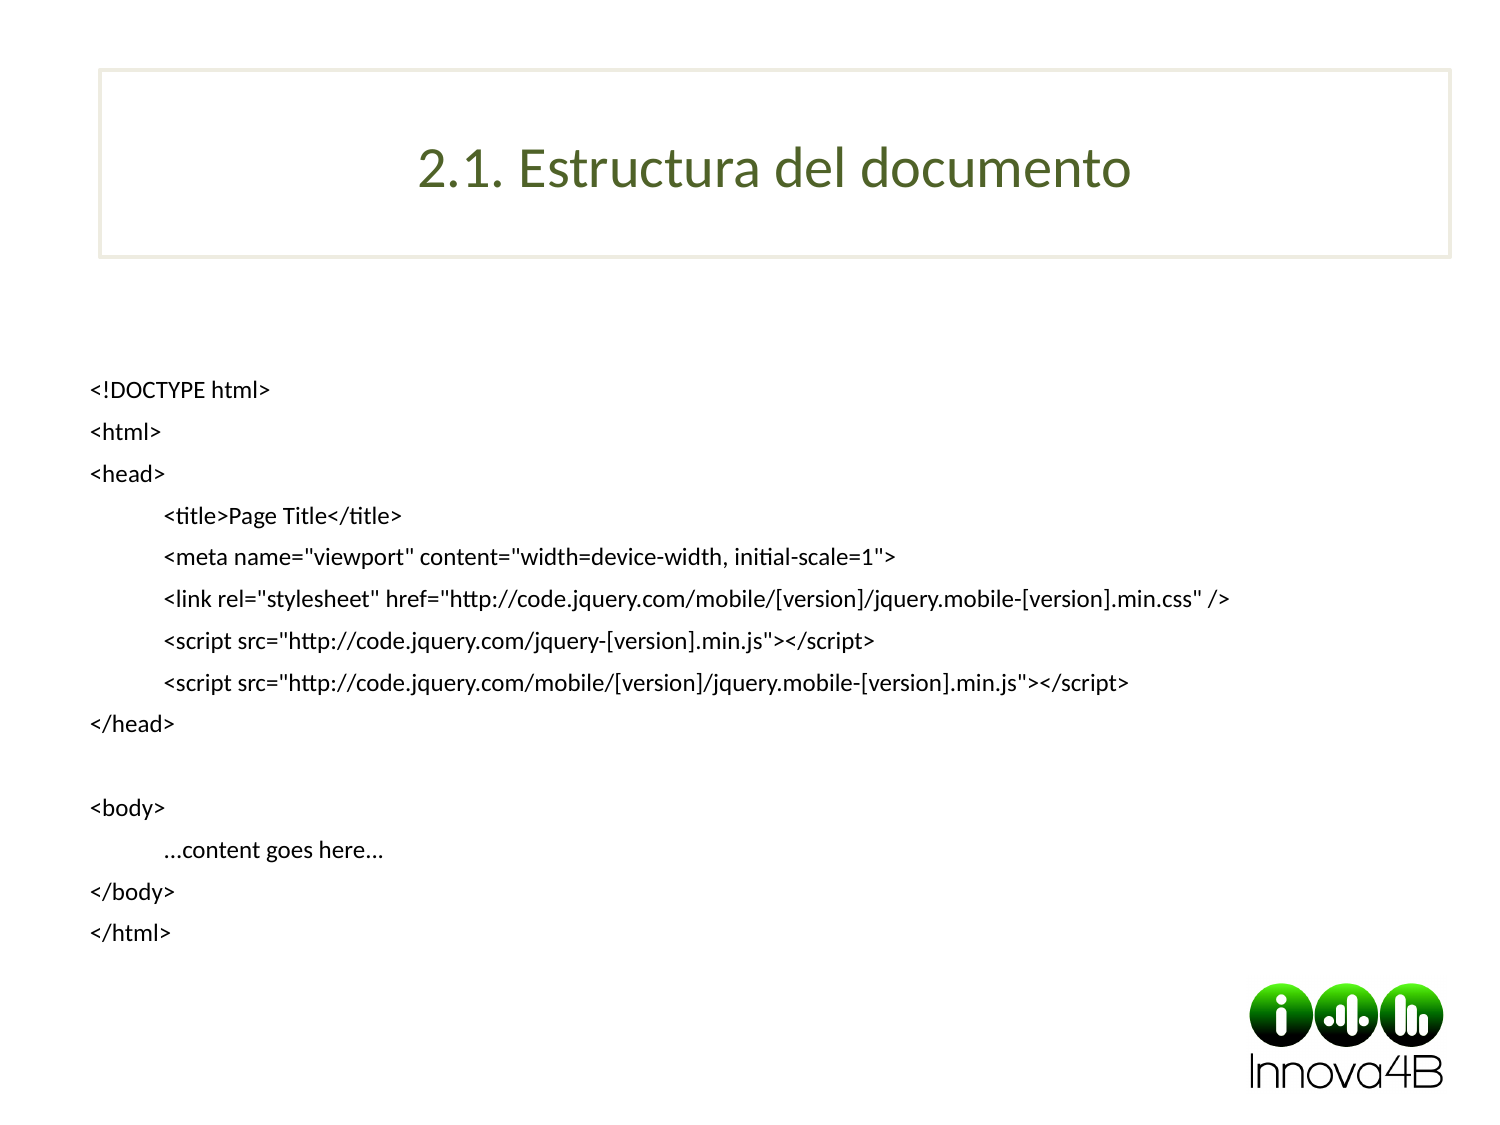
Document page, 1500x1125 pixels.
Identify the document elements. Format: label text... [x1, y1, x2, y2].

picture [1246, 975, 1447, 1094]
text_box <!DOCTYPE html> <html> <head> <title>Page Title</title> <meta name="viewport" content="width=device-width, initial-scale=1"> <link rel="stylesheet" href="http://code.jquery.com/mobile/[version]/jquery.mobile-[version].min.css" /> <script src="http://code.jquery.com/jquery-[version].min.js"></script> <script src="http://code.jquery.com/mobile/[version]/jquery.mobile-[version].min.js"></script> </head> <body> ...content goes here... </body> </html> [74, 324, 1425, 1005]
text_box 2.1. Estructura del documento [99, 70, 1450, 258]
